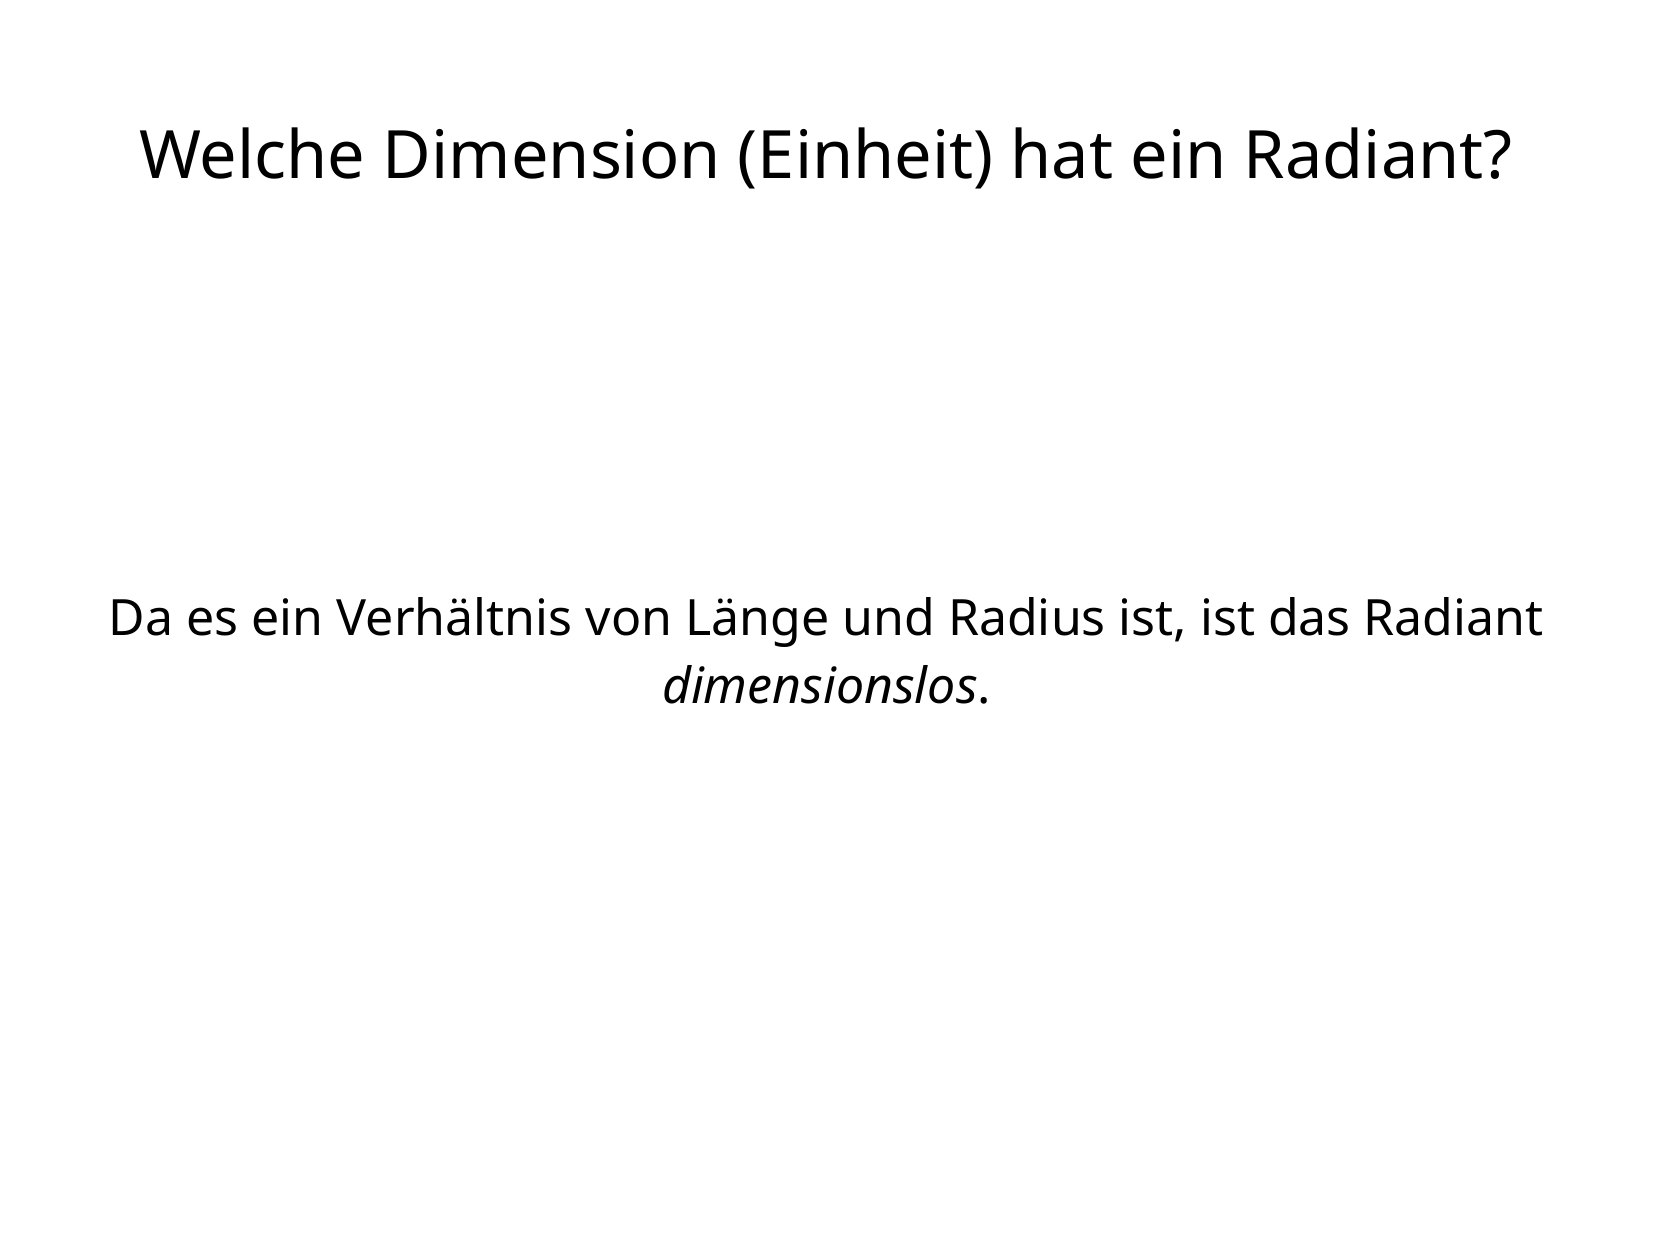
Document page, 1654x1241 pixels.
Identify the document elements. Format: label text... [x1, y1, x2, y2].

title Welche Dimension (Einheit) hat ein Radiant? [82, 49, 1571, 257]
subtitle Da es ein Verhältnis von Länge und Radius ist, ist das Radiant dimensionslos. [82, 290, 1571, 1010]
